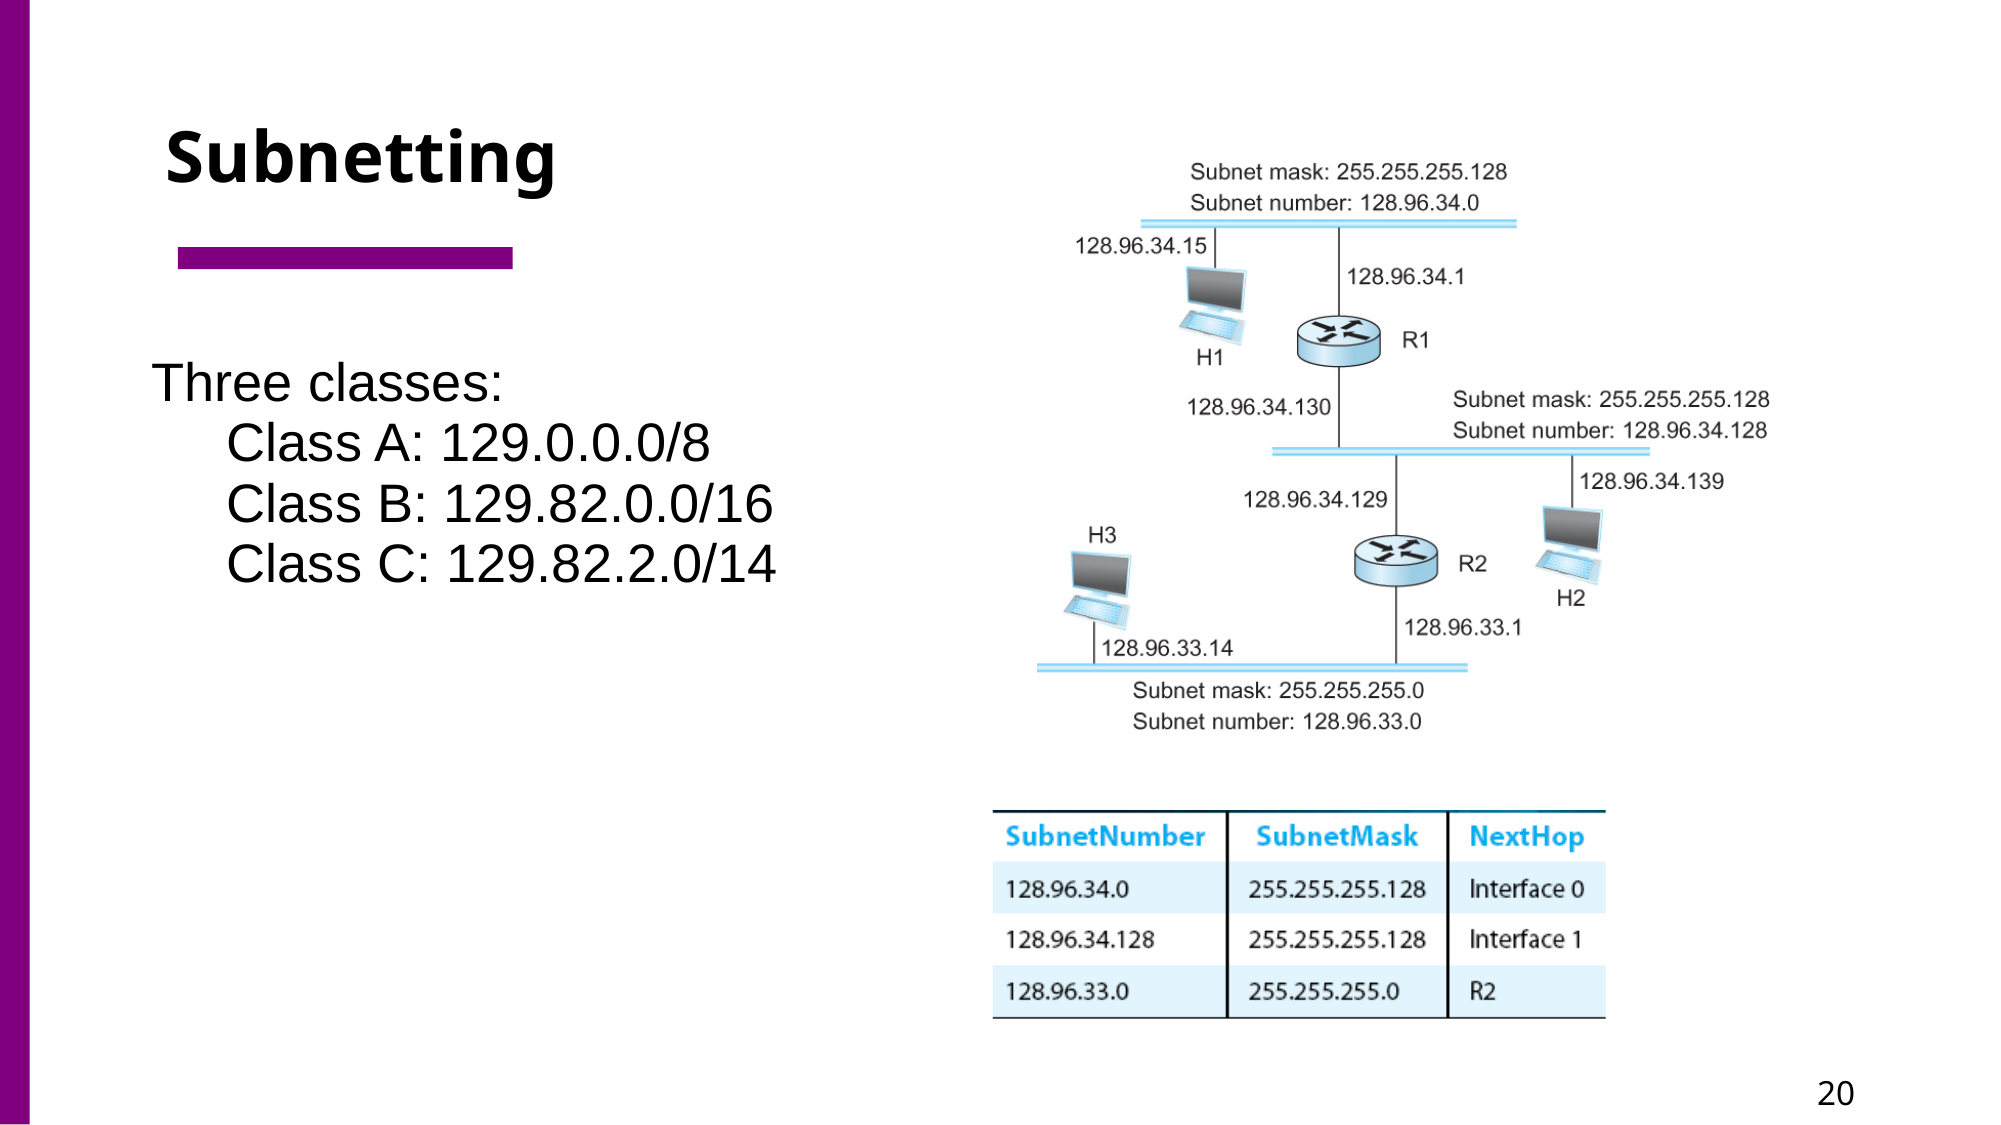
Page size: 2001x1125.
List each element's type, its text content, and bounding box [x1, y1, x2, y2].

picture [1037, 160, 1770, 734]
picture [990, 810, 1617, 1030]
text_box Three classes: Class A: 129.0.0.0/8 Class B: 129.82.0.0/16 Class C: 129.82.2.0/14 [136, 345, 931, 887]
text_box Subnetting [151, 0, 1849, 212]
